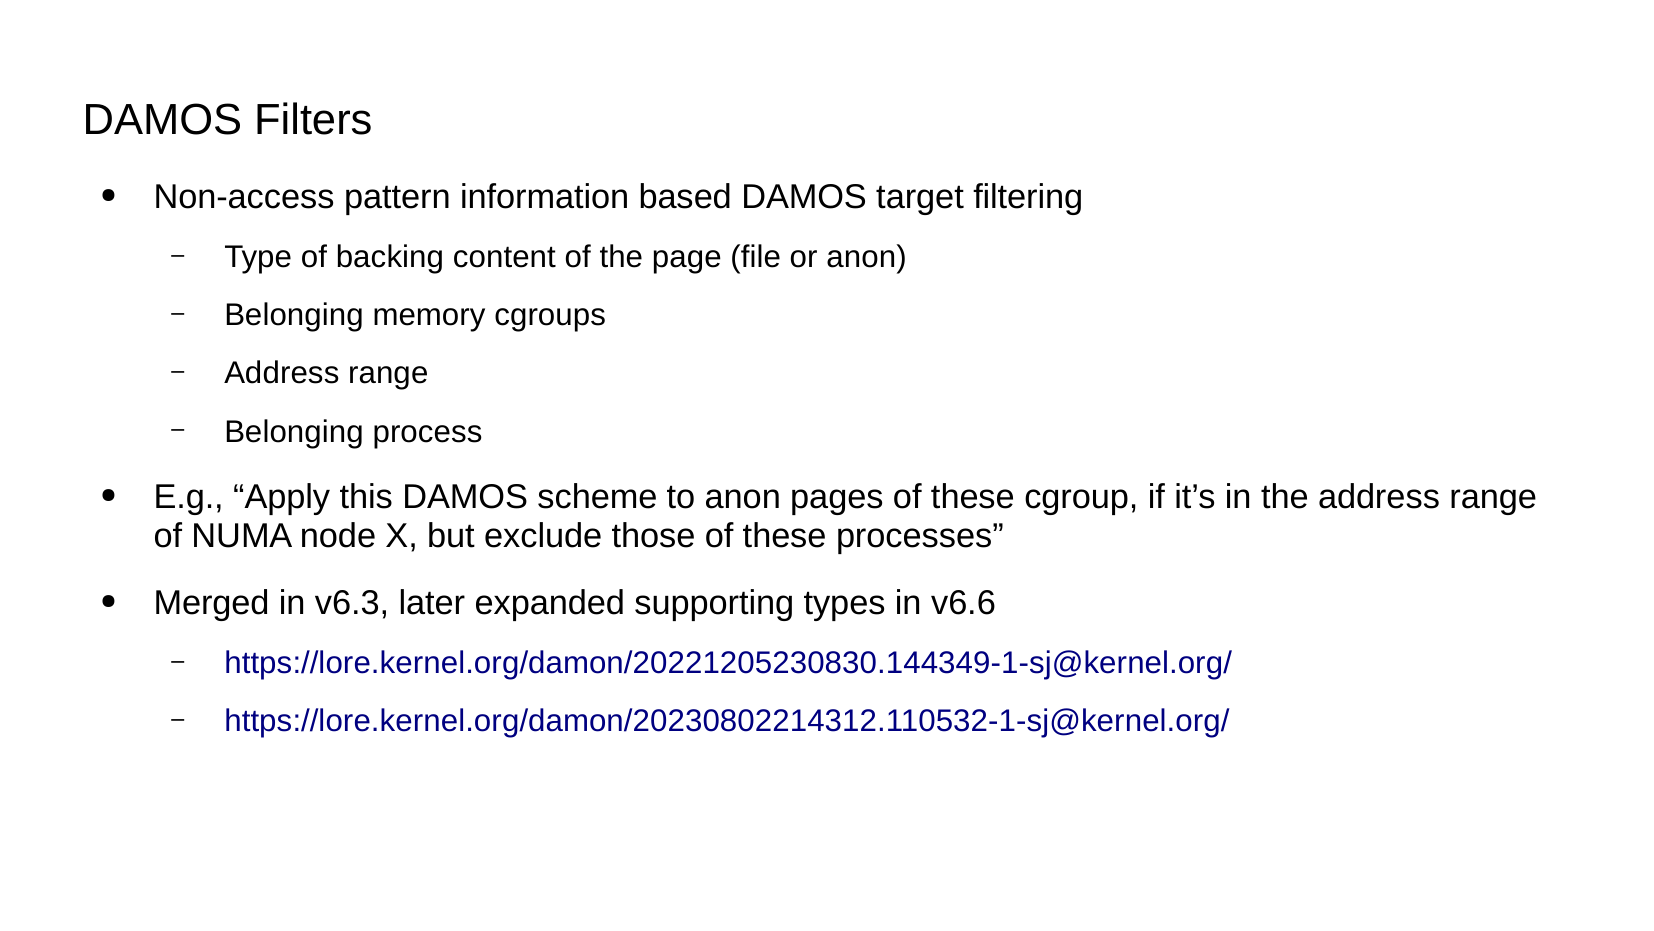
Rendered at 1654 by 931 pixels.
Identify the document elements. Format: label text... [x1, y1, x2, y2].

title DAMOS Filters [82, 81, 1571, 157]
list Non-access pattern information based DAMOS target filtering Type of backing content of the page (file or anon) Belonging memory cgroups Address range Belonging process E.g., “Apply this DAMOS scheme to anon pages of these cgroup, if it’s in the address range of NUMA node X, but exclude those of these processes” Merged in v6.3, later expanded supporting types in v6.6 https://lore.kernel.org/damon/20221205230830.144349-1-sj@kernel.org/ https://lore.kernel.org/damon/20230802214312.110532-1-sj@kernel.org/ [82, 177, 1571, 833]
